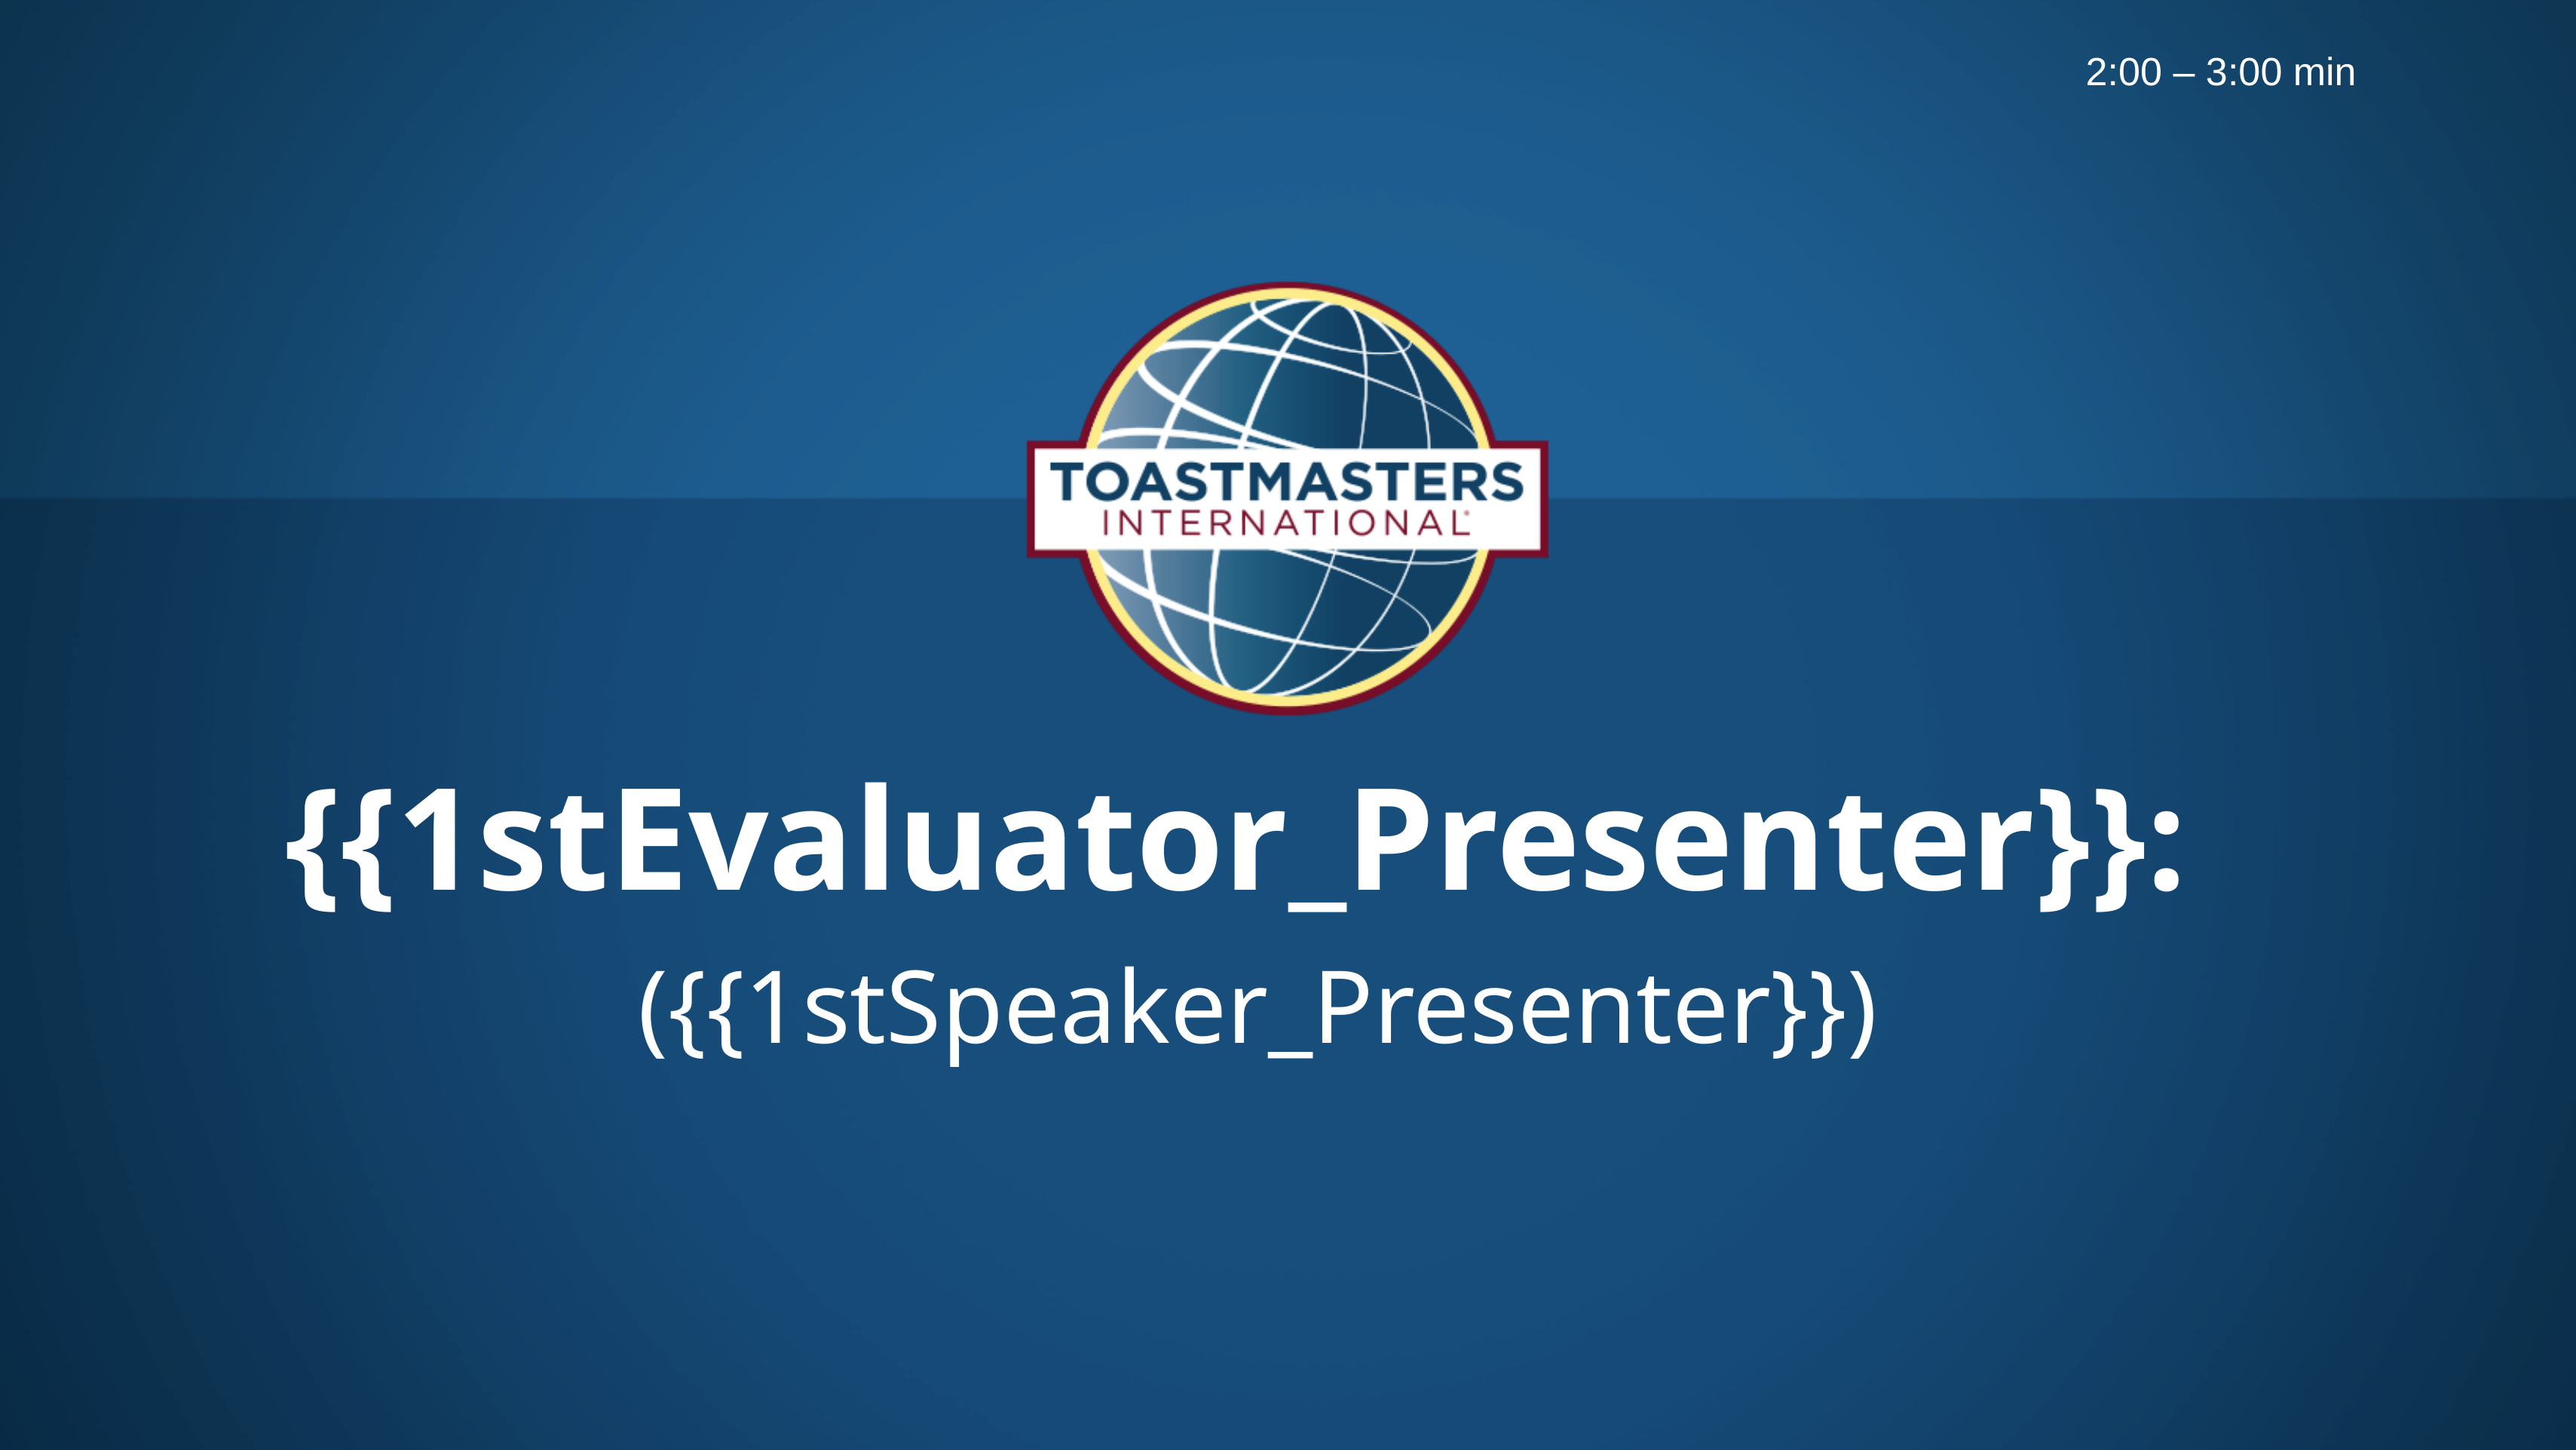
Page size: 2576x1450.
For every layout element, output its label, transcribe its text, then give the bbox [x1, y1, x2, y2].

picture [0, 0, 2576, 1450]
text_box 2:00 – 3:00 min [2074, 44, 2576, 100]
text_box {{1stEvaluator_Presenter}}: ({{1stSpeaker_Presenter}}) [222, 756, 2289, 1238]
